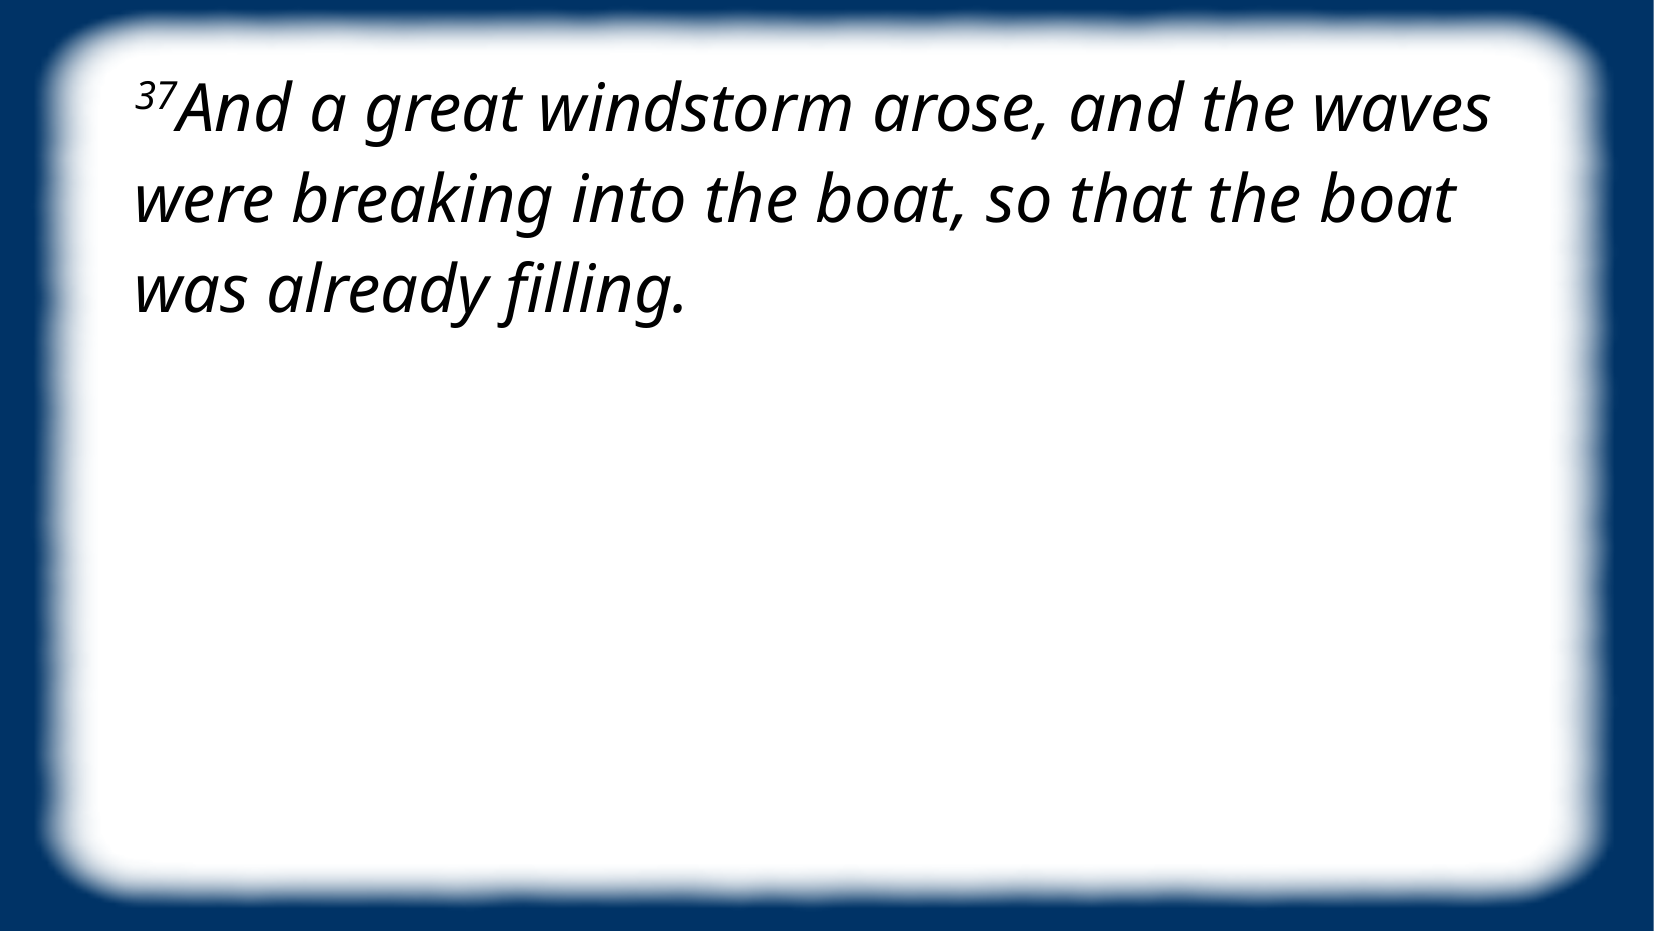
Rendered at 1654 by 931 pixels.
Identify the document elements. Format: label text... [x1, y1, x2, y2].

text_box 37And a great windstorm arose, and the waves were breaking into the boat, so that the boat was already filling. [120, 52, 1546, 376]
picture [0, 0, 1654, 931]
